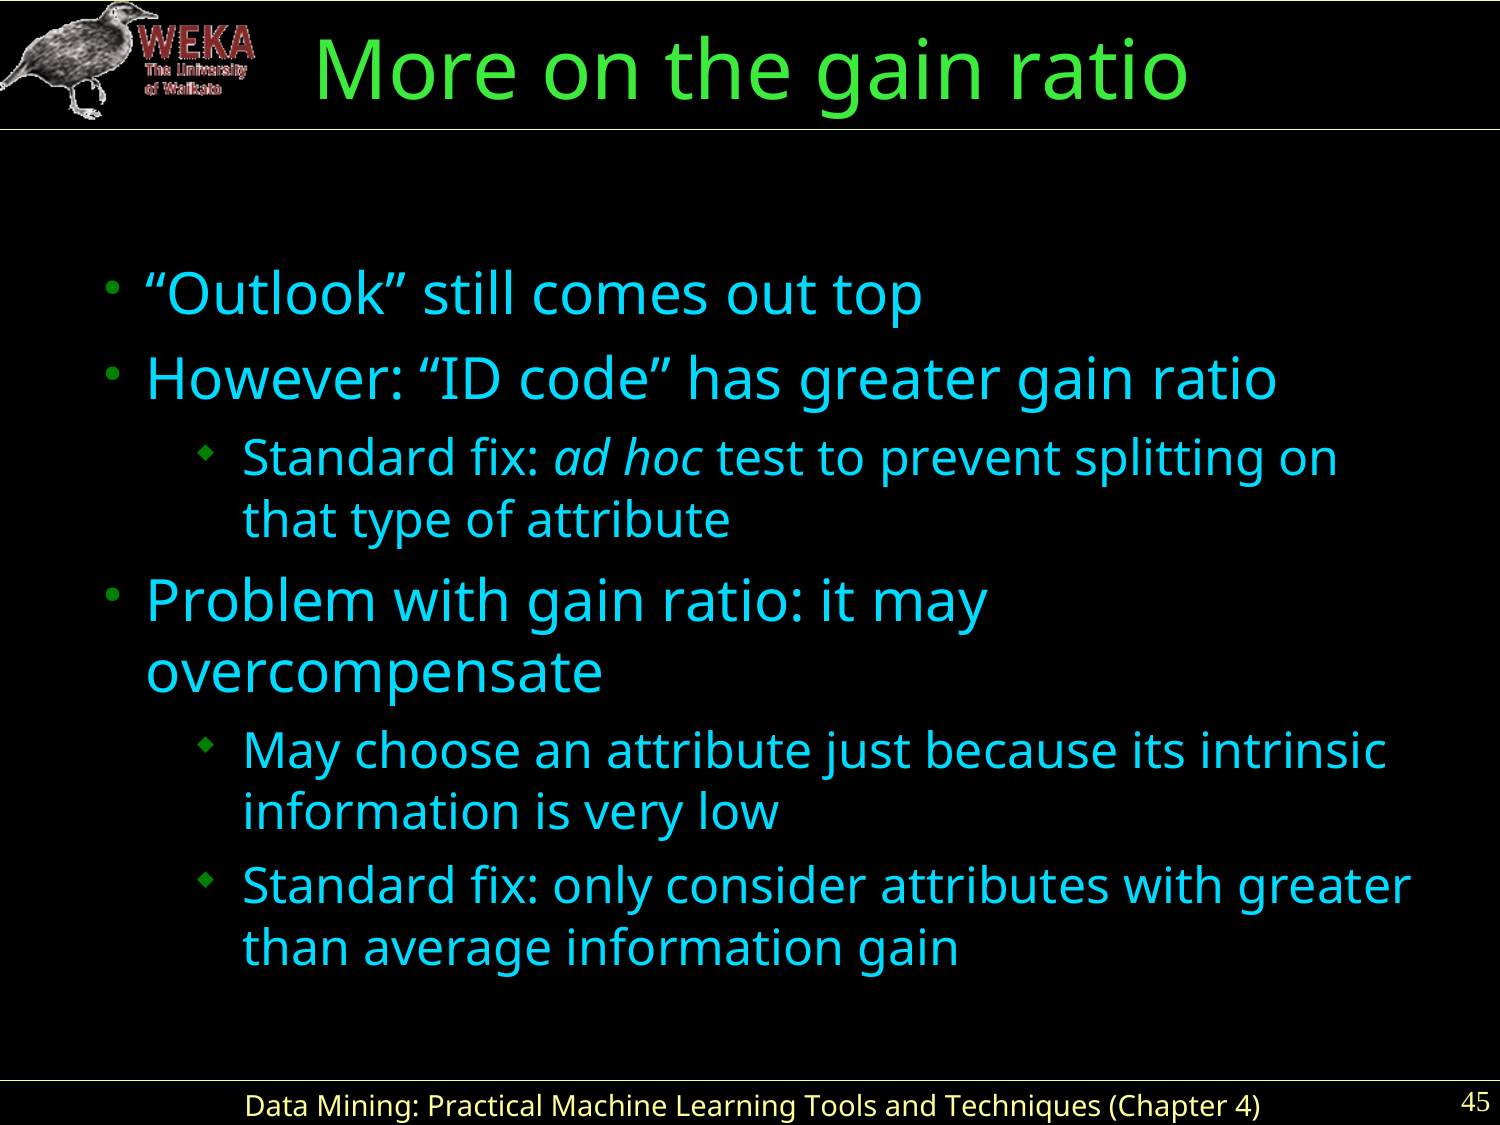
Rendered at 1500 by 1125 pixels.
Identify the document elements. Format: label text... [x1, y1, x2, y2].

text_box “Outlook” still comes out top However: “ID code” has greater gain ratio Standard fix: ad hoc test to prevent splitting on that type of attribute Problem with gain ratio: it may overcompensate May choose an attribute just because its intrinsic information is very low Standard fix: only consider attributes with greater than average information gain [88, 249, 1447, 980]
title More on the gain ratio [297, 0, 1500, 148]
picture [0, 1, 266, 129]
